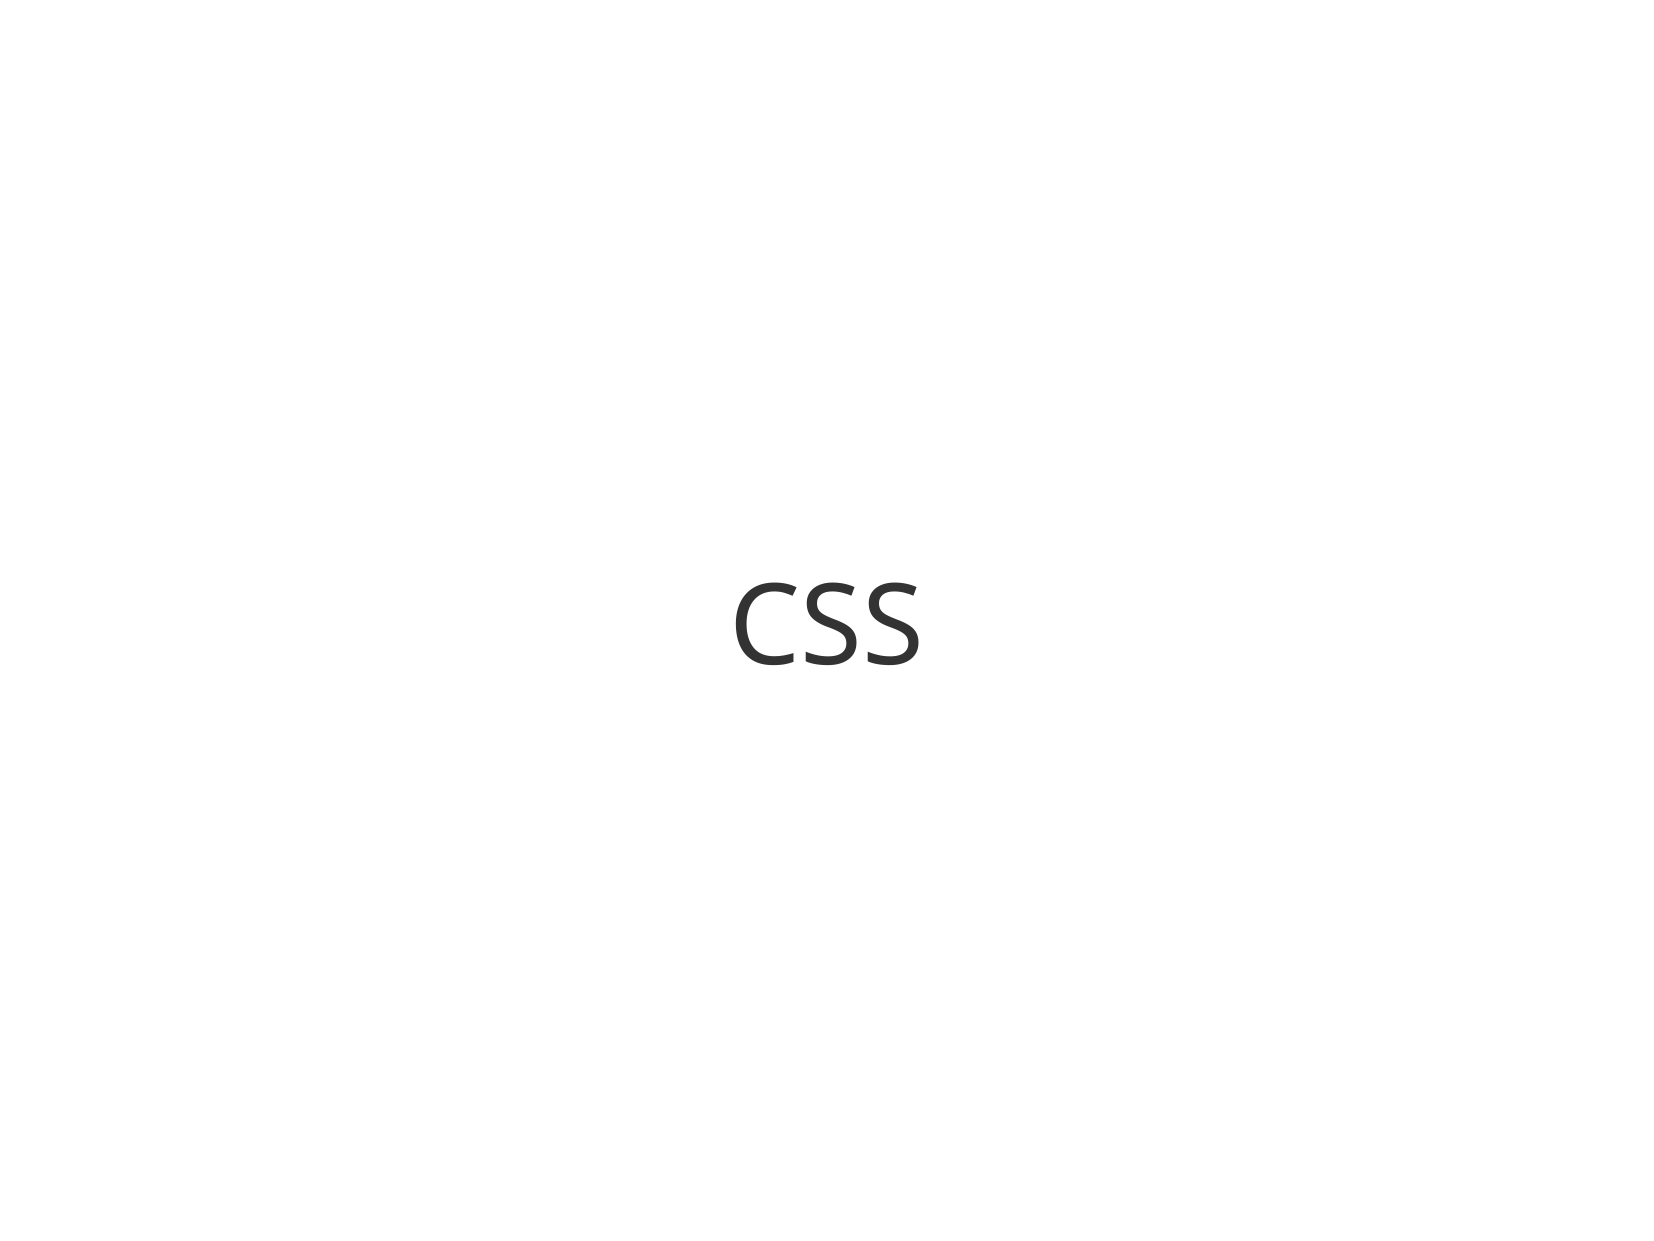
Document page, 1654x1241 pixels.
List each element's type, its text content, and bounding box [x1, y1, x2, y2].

subtitle CSS [82, 49, 1571, 1193]
